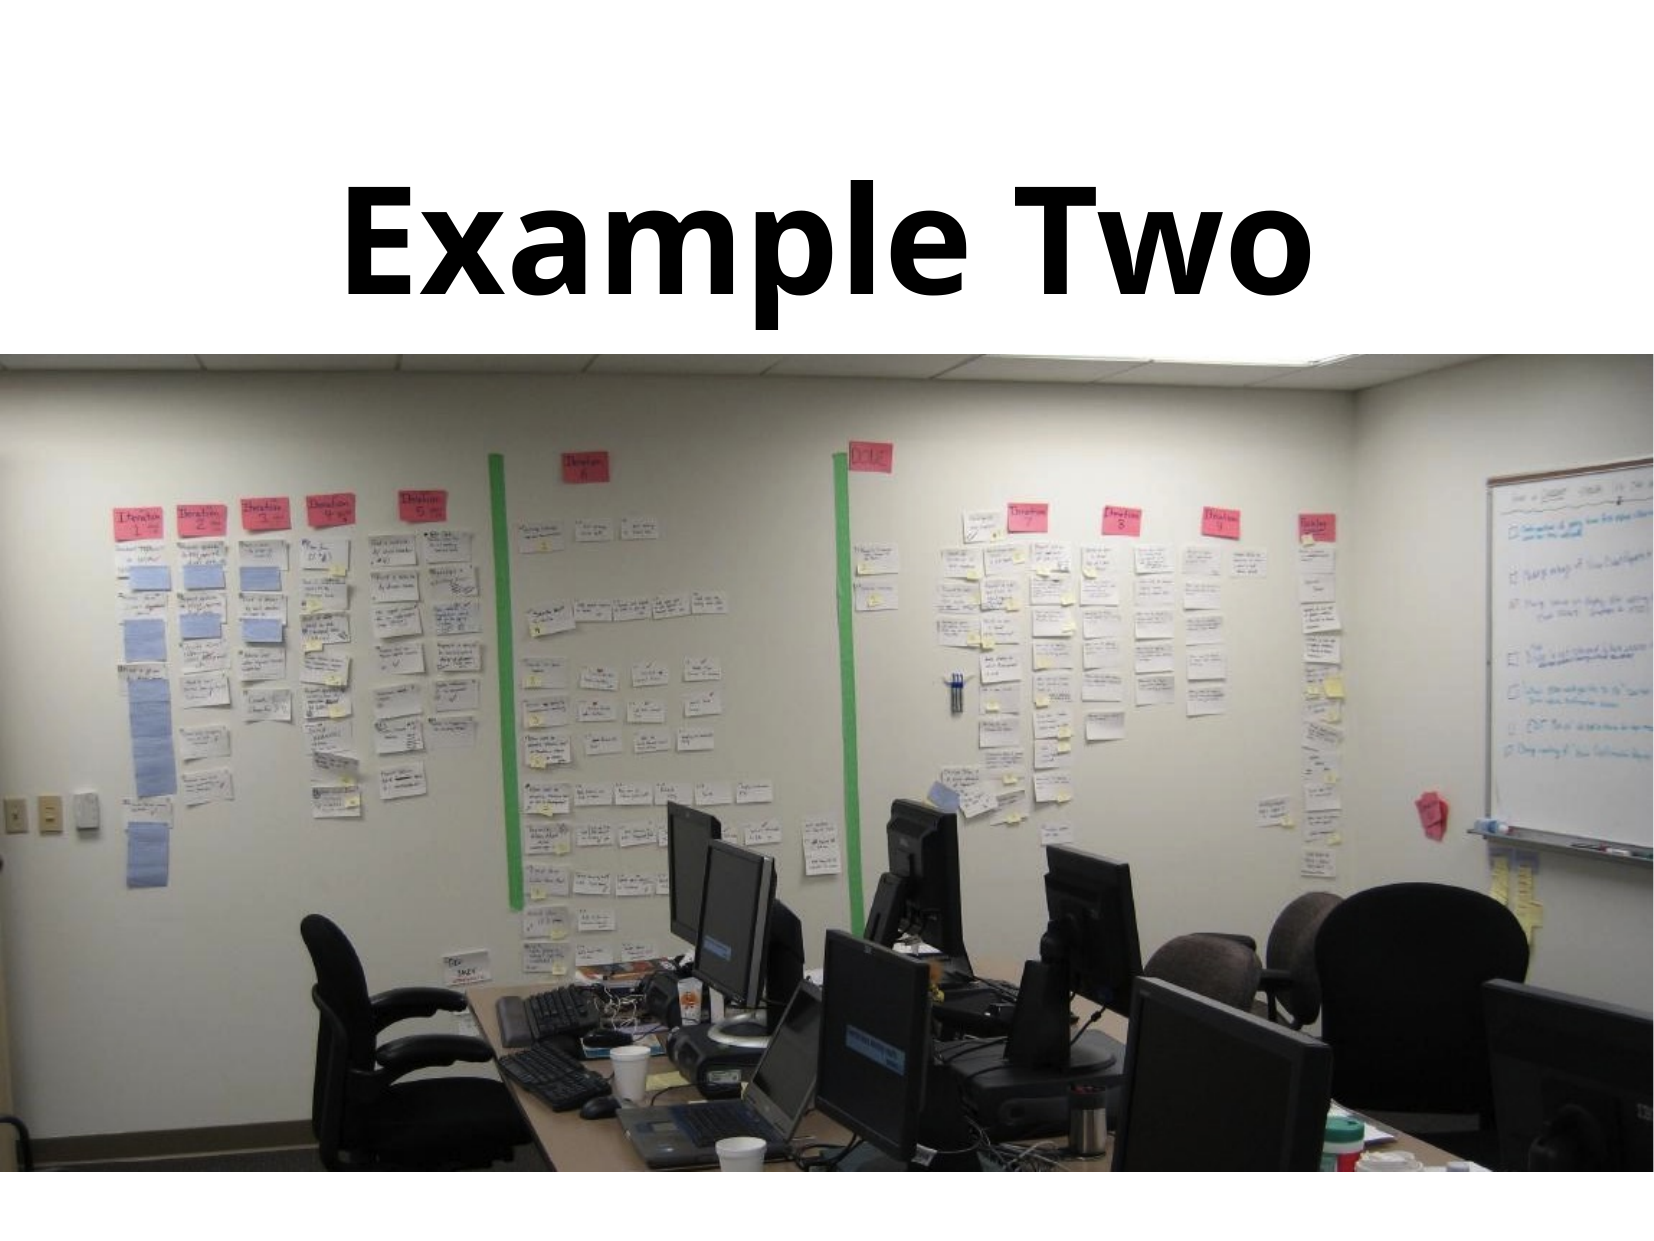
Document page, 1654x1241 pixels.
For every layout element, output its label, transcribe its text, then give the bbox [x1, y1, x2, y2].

title Example Two [59, 59, 1595, 354]
picture [0, 354, 1654, 1172]
